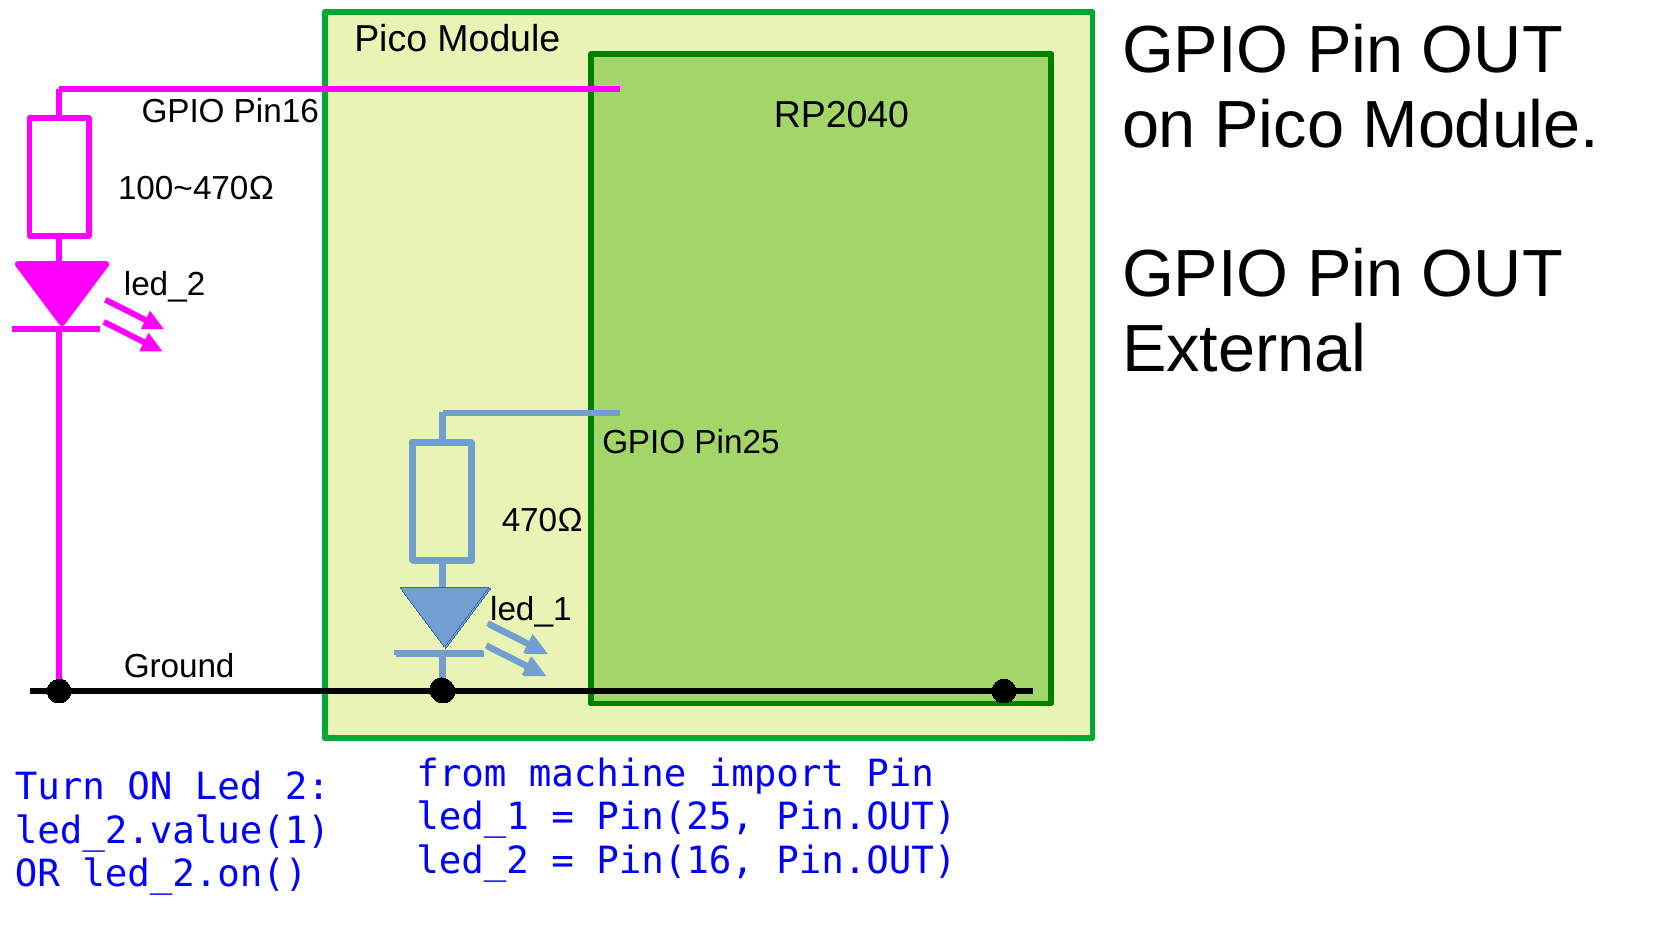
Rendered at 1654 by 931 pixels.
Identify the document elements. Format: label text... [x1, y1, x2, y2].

text_box [47, 679, 71, 703]
text_box Pico Module [354, 17, 562, 60]
text_box led_2 [124, 265, 207, 303]
text_box led_1 [490, 590, 573, 628]
text_box from machine import Pin led_1 = Pin(25, Pin.OUT) led_2 = Pin(16, Pin.OUT) [401, 744, 1417, 931]
text_box 100~470Ω [118, 169, 414, 207]
text_box RP2040 [738, 93, 945, 136]
text_box GPIO Pin16 [141, 92, 349, 130]
text_box [324, 11, 1093, 739]
text_box [17, 264, 107, 324]
text_box GPIO Pin25 [602, 423, 810, 461]
title GPIO Pin OUT on Pico Module. GPIO Pin OUT External [1122, 11, 1654, 414]
text_box Ground [124, 647, 420, 686]
text_box 470Ω [501, 501, 798, 540]
text_box Turn ON Led 2: led_2.value(1) OR led_2.on() [0, 757, 363, 915]
